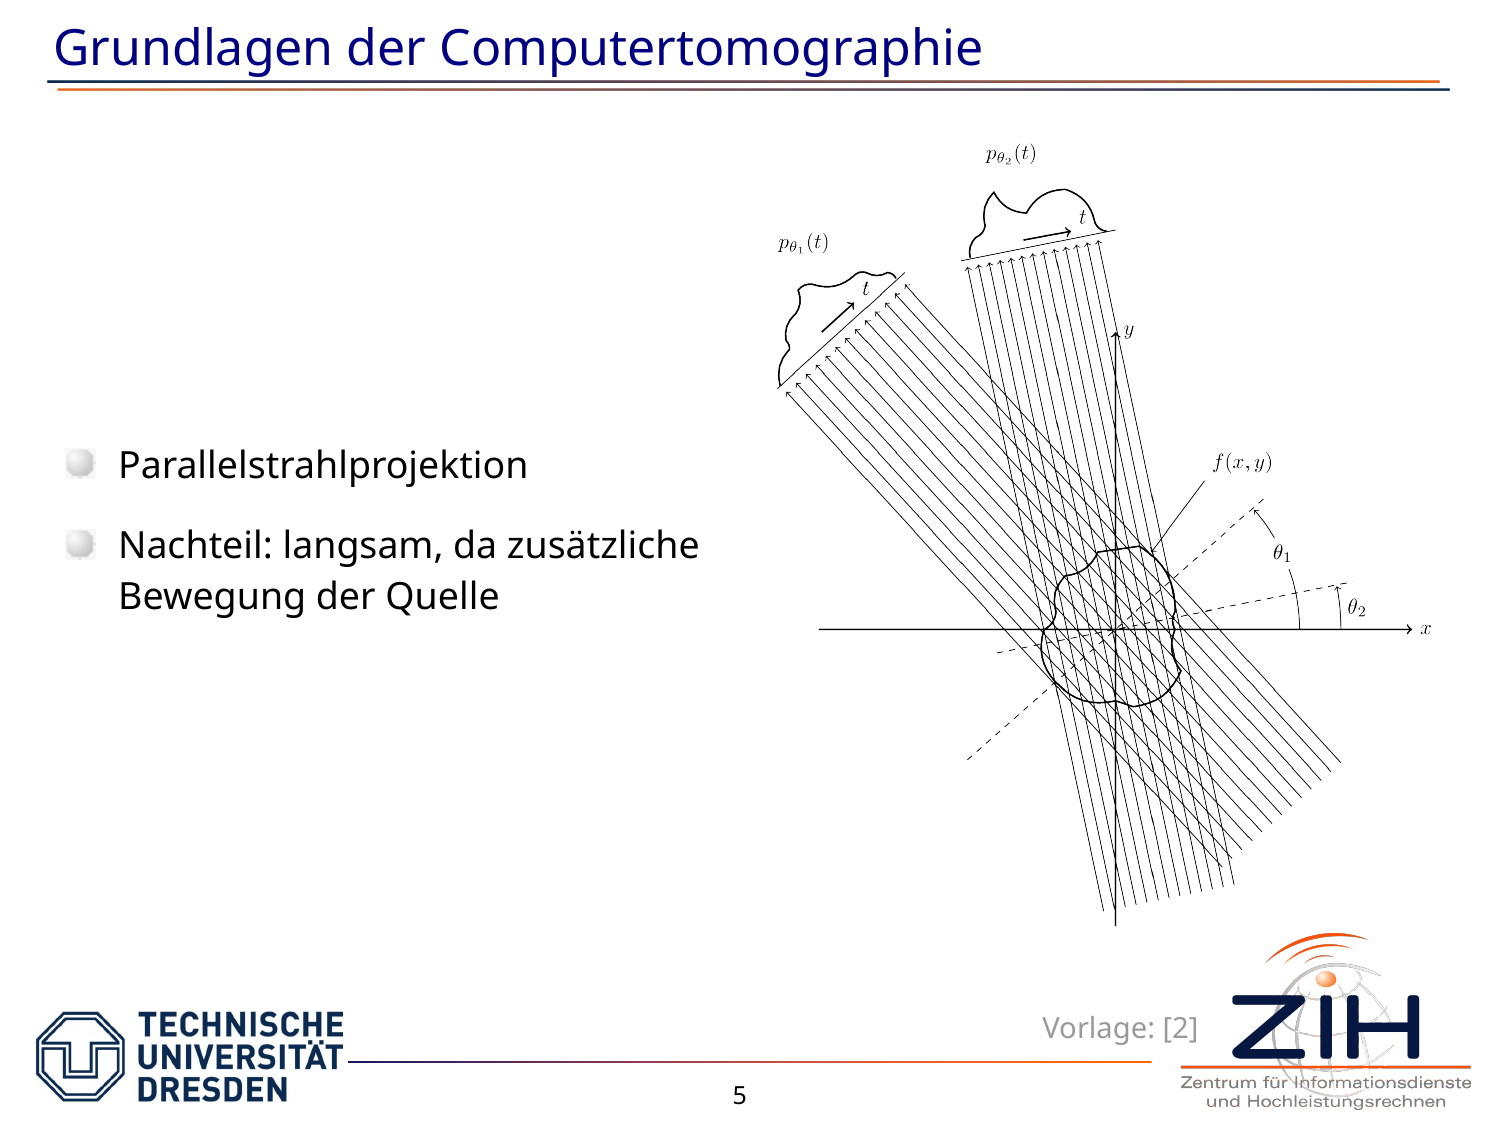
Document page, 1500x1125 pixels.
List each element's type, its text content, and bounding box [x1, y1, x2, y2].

text_box Vorlage: [2] [1027, 1000, 1203, 1051]
list Parallelstrahlprojektion Nachteil: langsam, da zusätzliche Bewegung der Quelle [29, 118, 721, 941]
picture [47, 80, 1450, 91]
picture [771, 136, 1439, 927]
title Grundlagen der Computertomographie [53, 12, 1453, 81]
picture [35, 1011, 343, 1102]
picture [1181, 933, 1471, 1110]
